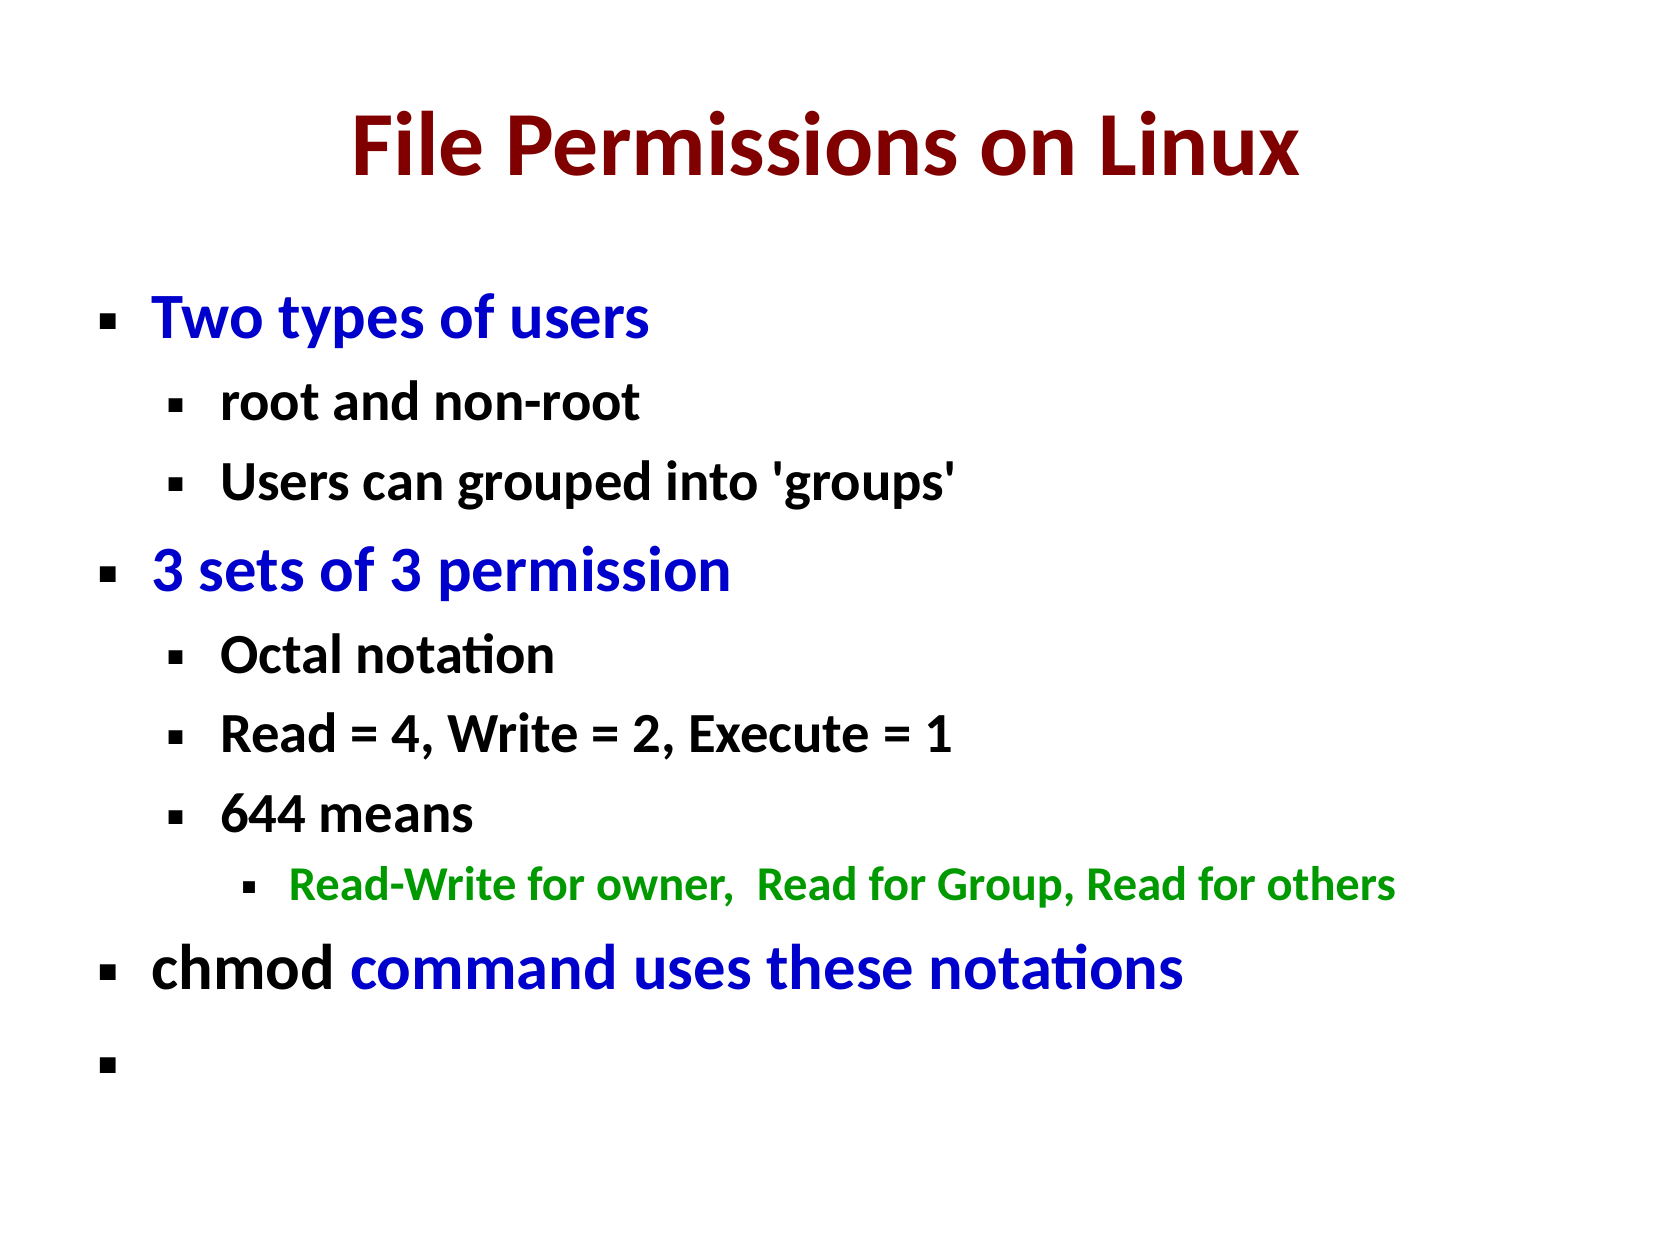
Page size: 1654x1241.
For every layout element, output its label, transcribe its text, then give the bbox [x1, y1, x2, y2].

title File Permissions on Linux [82, 49, 1571, 257]
list Two types of users root and non-root Users can grouped into 'groups' 3 sets of 3 permission Octal notation Read = 4, Write = 2, Execute = 1 644 means Read-Write for owner, Read for Group, Read for others chmod command uses these notations [82, 290, 1571, 1010]
